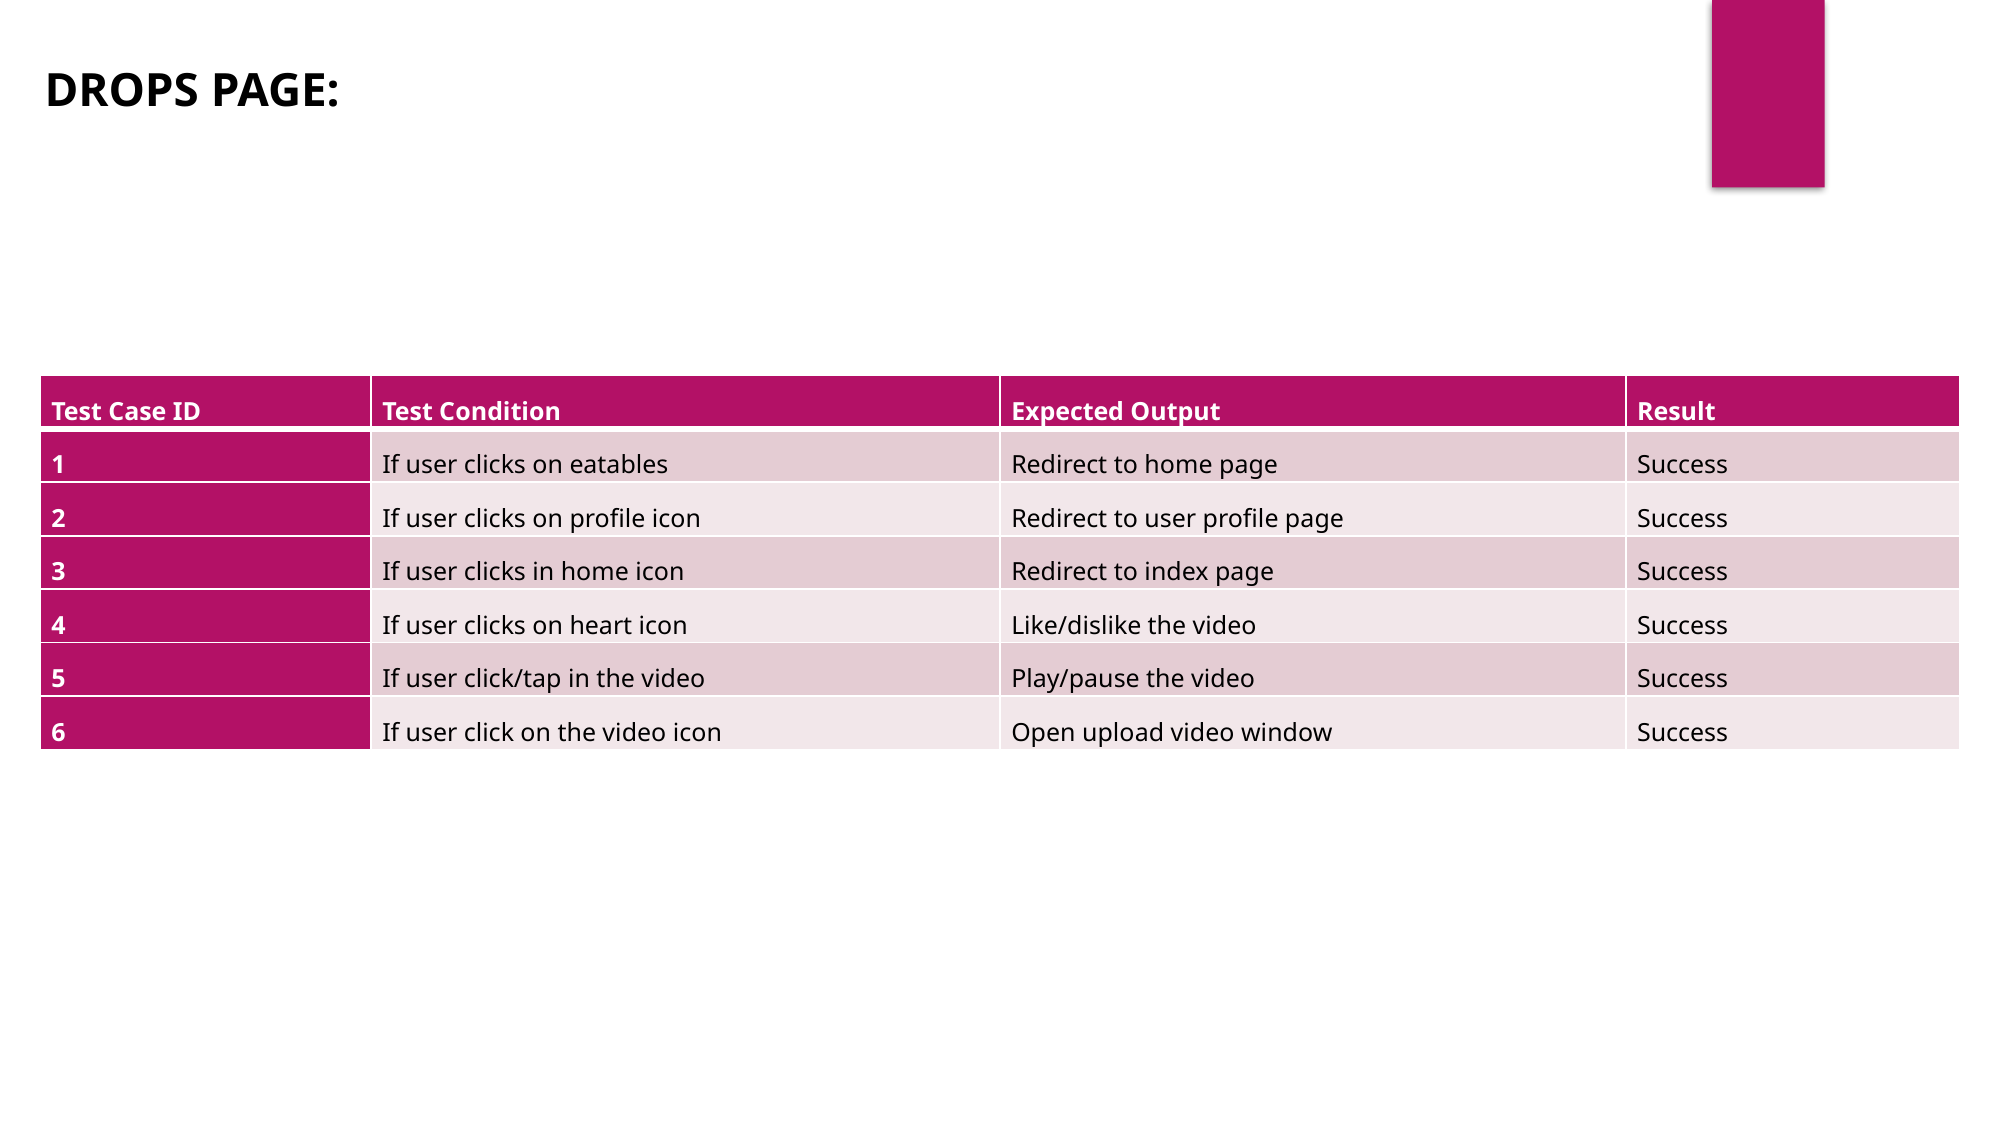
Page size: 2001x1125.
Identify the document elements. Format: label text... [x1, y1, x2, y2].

table_cell Open upload video window [1001, 697, 1625, 749]
table_cell Like/dislike the video [1001, 590, 1625, 642]
table_cell 1 [41, 432, 370, 481]
table_cell Play/pause the video [1001, 643, 1625, 695]
table_cell Success [1627, 483, 1959, 535]
table_cell 6 [41, 697, 370, 749]
table_cell If user click on the video icon [372, 697, 999, 749]
table_header Test Case ID [41, 376, 370, 426]
table_cell Success [1627, 643, 1959, 695]
table_cell Success [1627, 590, 1959, 642]
table_cell 2 [41, 483, 370, 535]
table_cell Redirect to index page [1001, 537, 1625, 588]
table_cell If user click/tap in the video [372, 643, 999, 695]
table_cell If user clicks on eatables [372, 432, 999, 481]
table_cell Success [1627, 537, 1959, 588]
title DROPS PAGE: [29, 29, 1467, 146]
table_cell 4 [41, 590, 370, 642]
table_cell 3 [41, 537, 370, 588]
table_cell If user clicks on profile icon [372, 483, 999, 535]
table_cell If user clicks in home icon [372, 537, 999, 588]
table_cell Success [1627, 697, 1959, 749]
table_cell Success [1627, 432, 1959, 481]
table_cell 5 [41, 643, 370, 695]
table_cell Redirect to home page [1001, 432, 1625, 481]
table_cell Redirect to user profile page [1001, 483, 1625, 535]
table_header Result [1627, 376, 1959, 426]
table_cell If user clicks on heart icon [372, 590, 999, 642]
table_header Expected Output [1001, 376, 1625, 426]
table_header Test Condition [372, 376, 999, 426]
